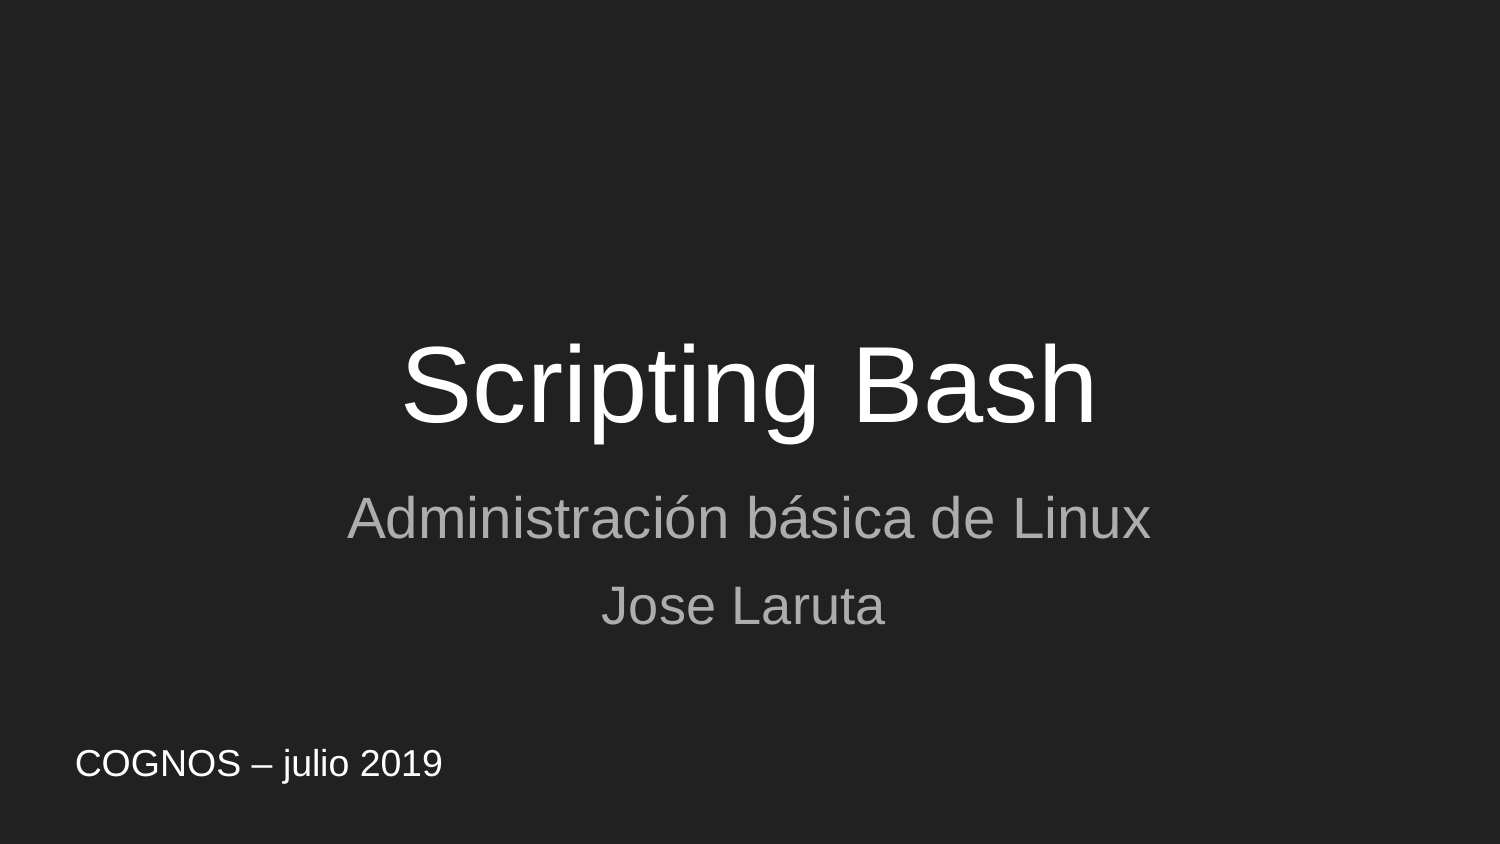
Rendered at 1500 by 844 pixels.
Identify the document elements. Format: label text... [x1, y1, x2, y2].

subtitle Administración básica de Linux [51, 464, 1449, 595]
text_box COGNOS – julio 2019 [60, 735, 1441, 792]
title Scripting Bash [51, 122, 1449, 459]
text_box Jose Laruta [45, 555, 1443, 685]
